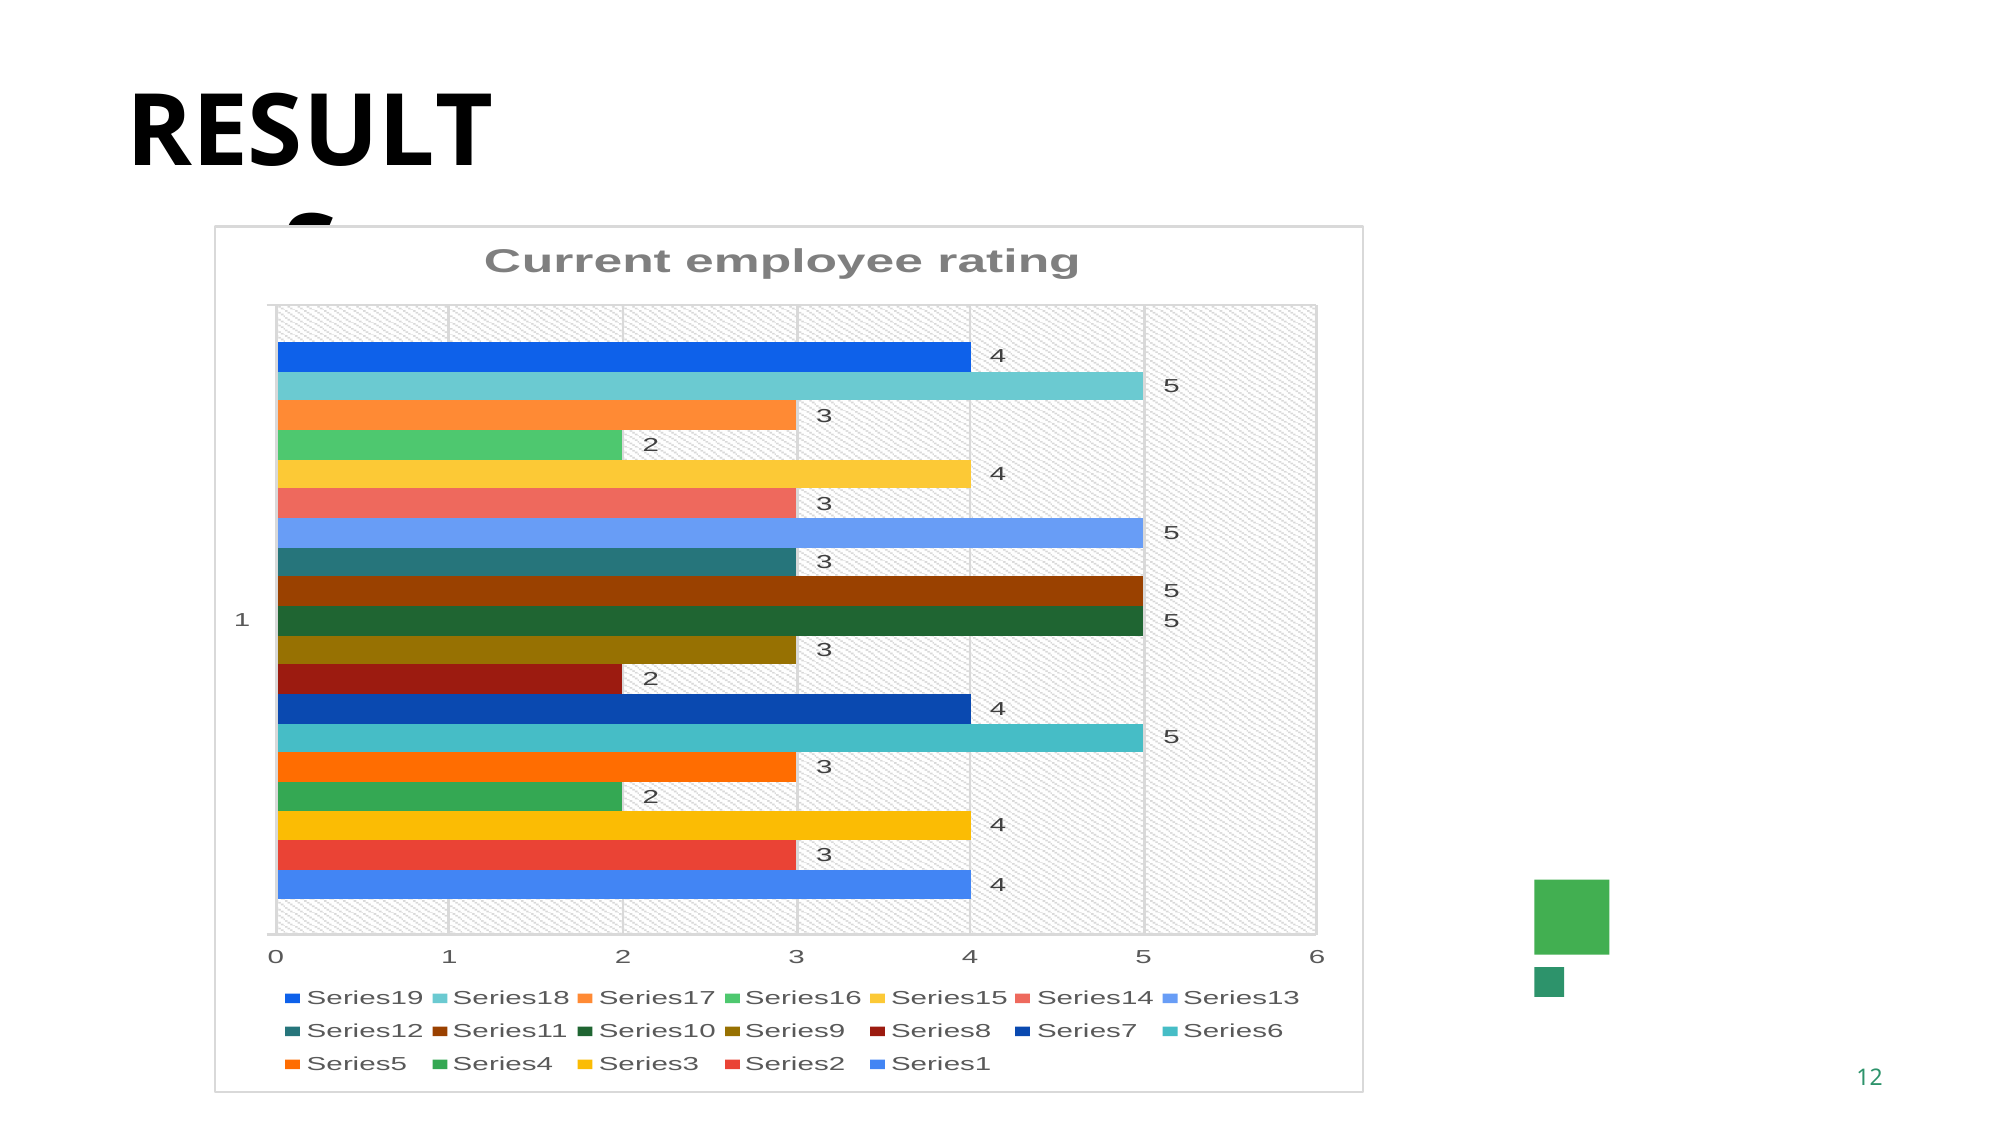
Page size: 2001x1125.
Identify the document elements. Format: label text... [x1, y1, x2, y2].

text_box 12 [1849, 1061, 1888, 1094]
title RESULTS [123, 63, 524, 188]
picture [212, 224, 1366, 1094]
text_box [1534, 879, 1610, 955]
text_box [1534, 967, 1565, 997]
